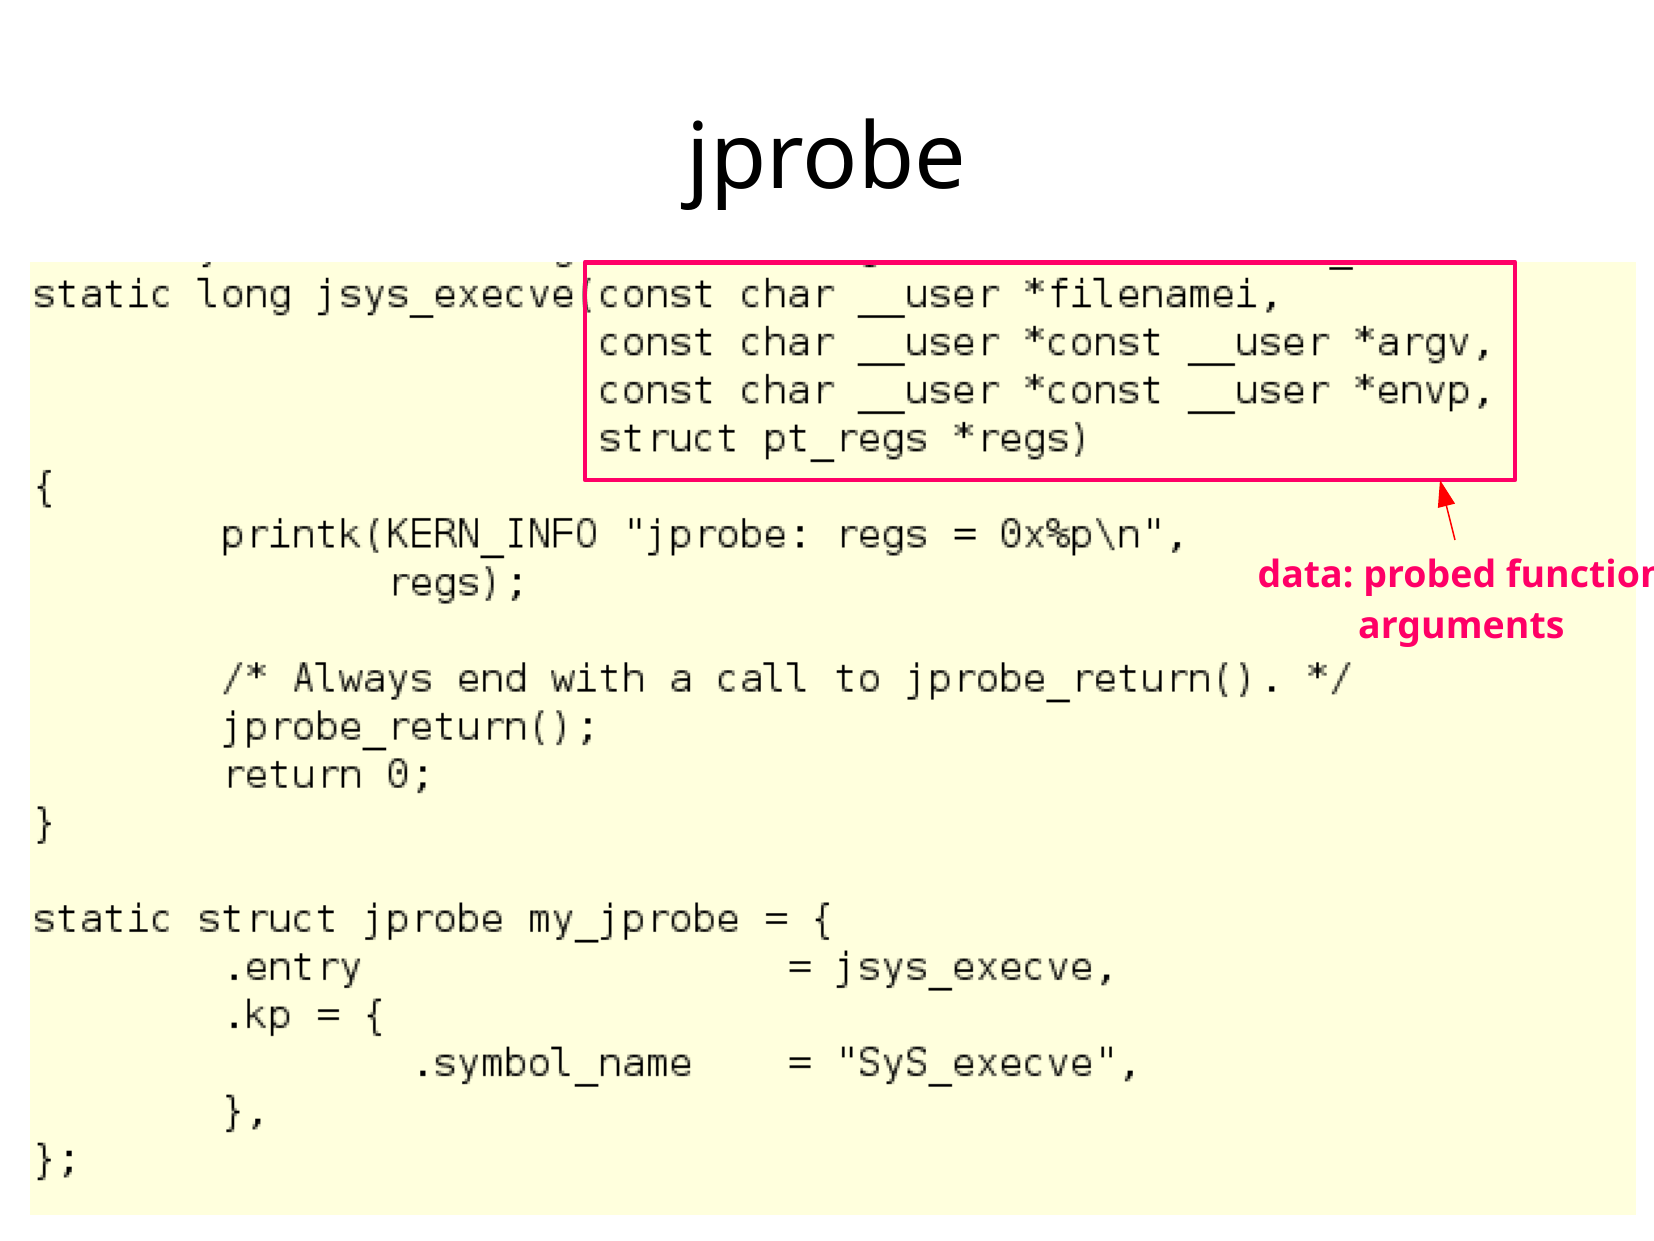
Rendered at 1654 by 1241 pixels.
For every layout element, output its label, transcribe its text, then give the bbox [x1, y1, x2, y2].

picture [1442, 262, 1636, 540]
picture [30, 262, 1636, 1216]
picture [587, 265, 1513, 478]
title jprobe [82, 49, 1571, 257]
text_box data: probed function arguments [1242, 540, 1653, 646]
